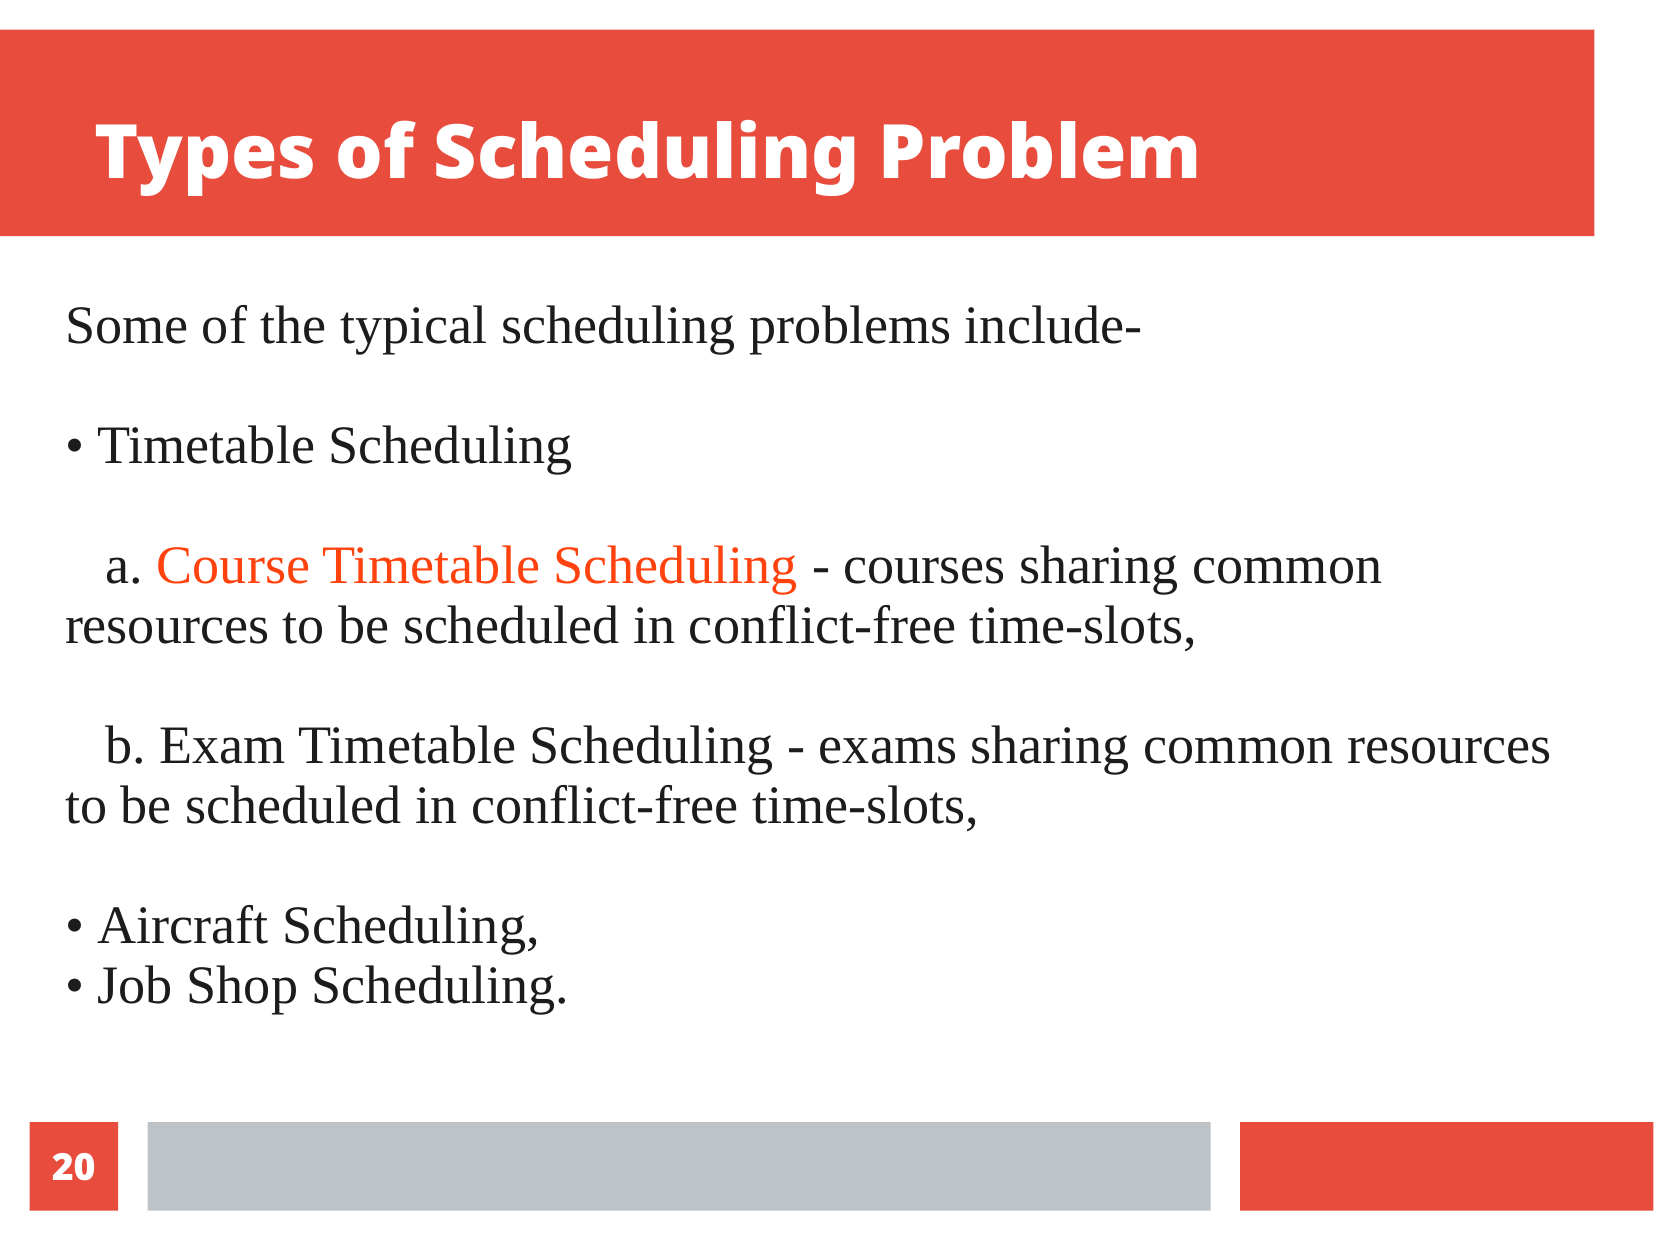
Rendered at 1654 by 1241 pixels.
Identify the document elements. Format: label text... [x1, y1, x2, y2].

subtitle Some of the typical scheduling problems include- • Timetable Scheduling a. Course Timetable Scheduling - courses sharing common resources to be scheduled in conflict-free time-slots, b. Exam Timetable Scheduling - exams sharing common resources to be scheduled in conflict-free time-slots, • Aircraft Scheduling, • Job Shop Scheduling. [64, 295, 1571, 1063]
title Types of Scheduling Problem [94, 53, 1630, 201]
